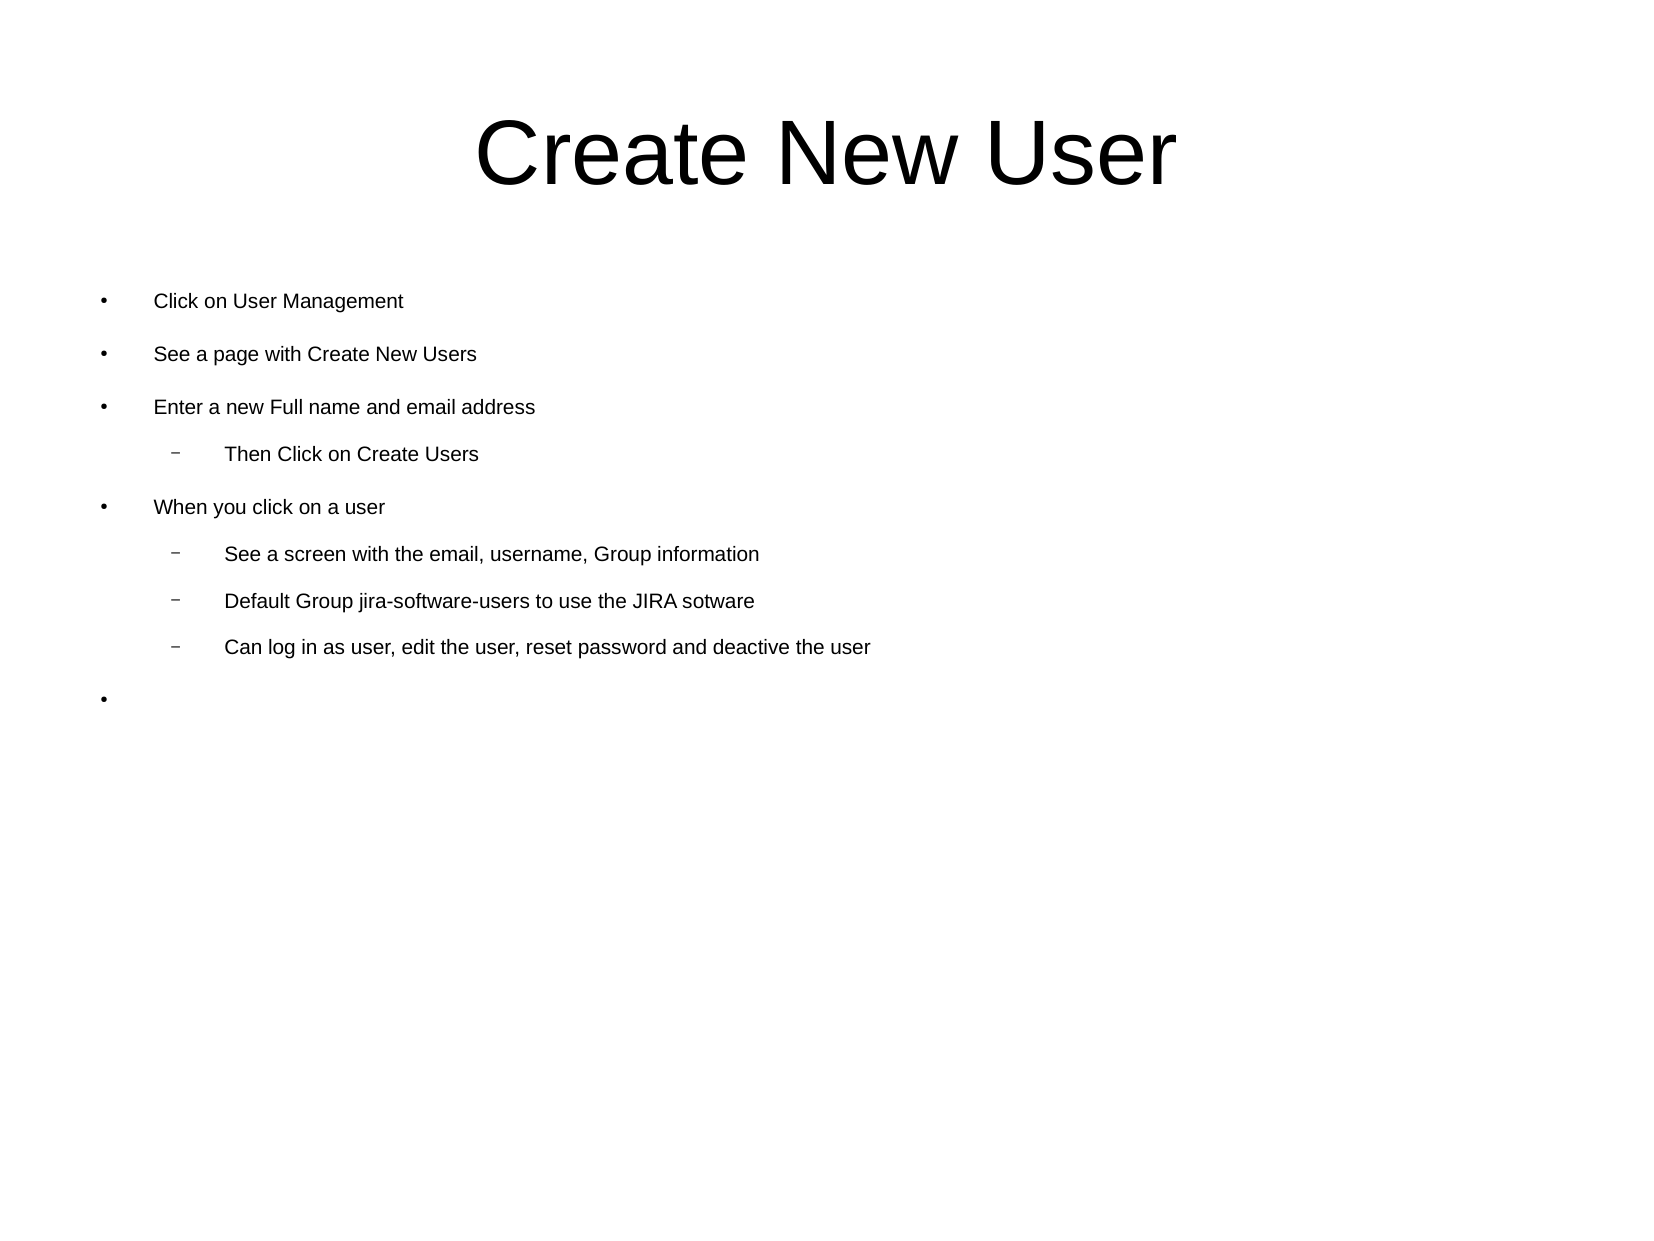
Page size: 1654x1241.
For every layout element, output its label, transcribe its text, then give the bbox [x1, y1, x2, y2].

title Create New User [82, 49, 1571, 257]
list Click on User Management See a page with Create New Users Enter a new Full name and email address Then Click on Create Users When you click on a user See a screen with the email, username, Group information Default Group jira-software-users to use the JIRA sotware Can log in as user, edit the user, reset password and deactive the user [82, 290, 1571, 1217]
